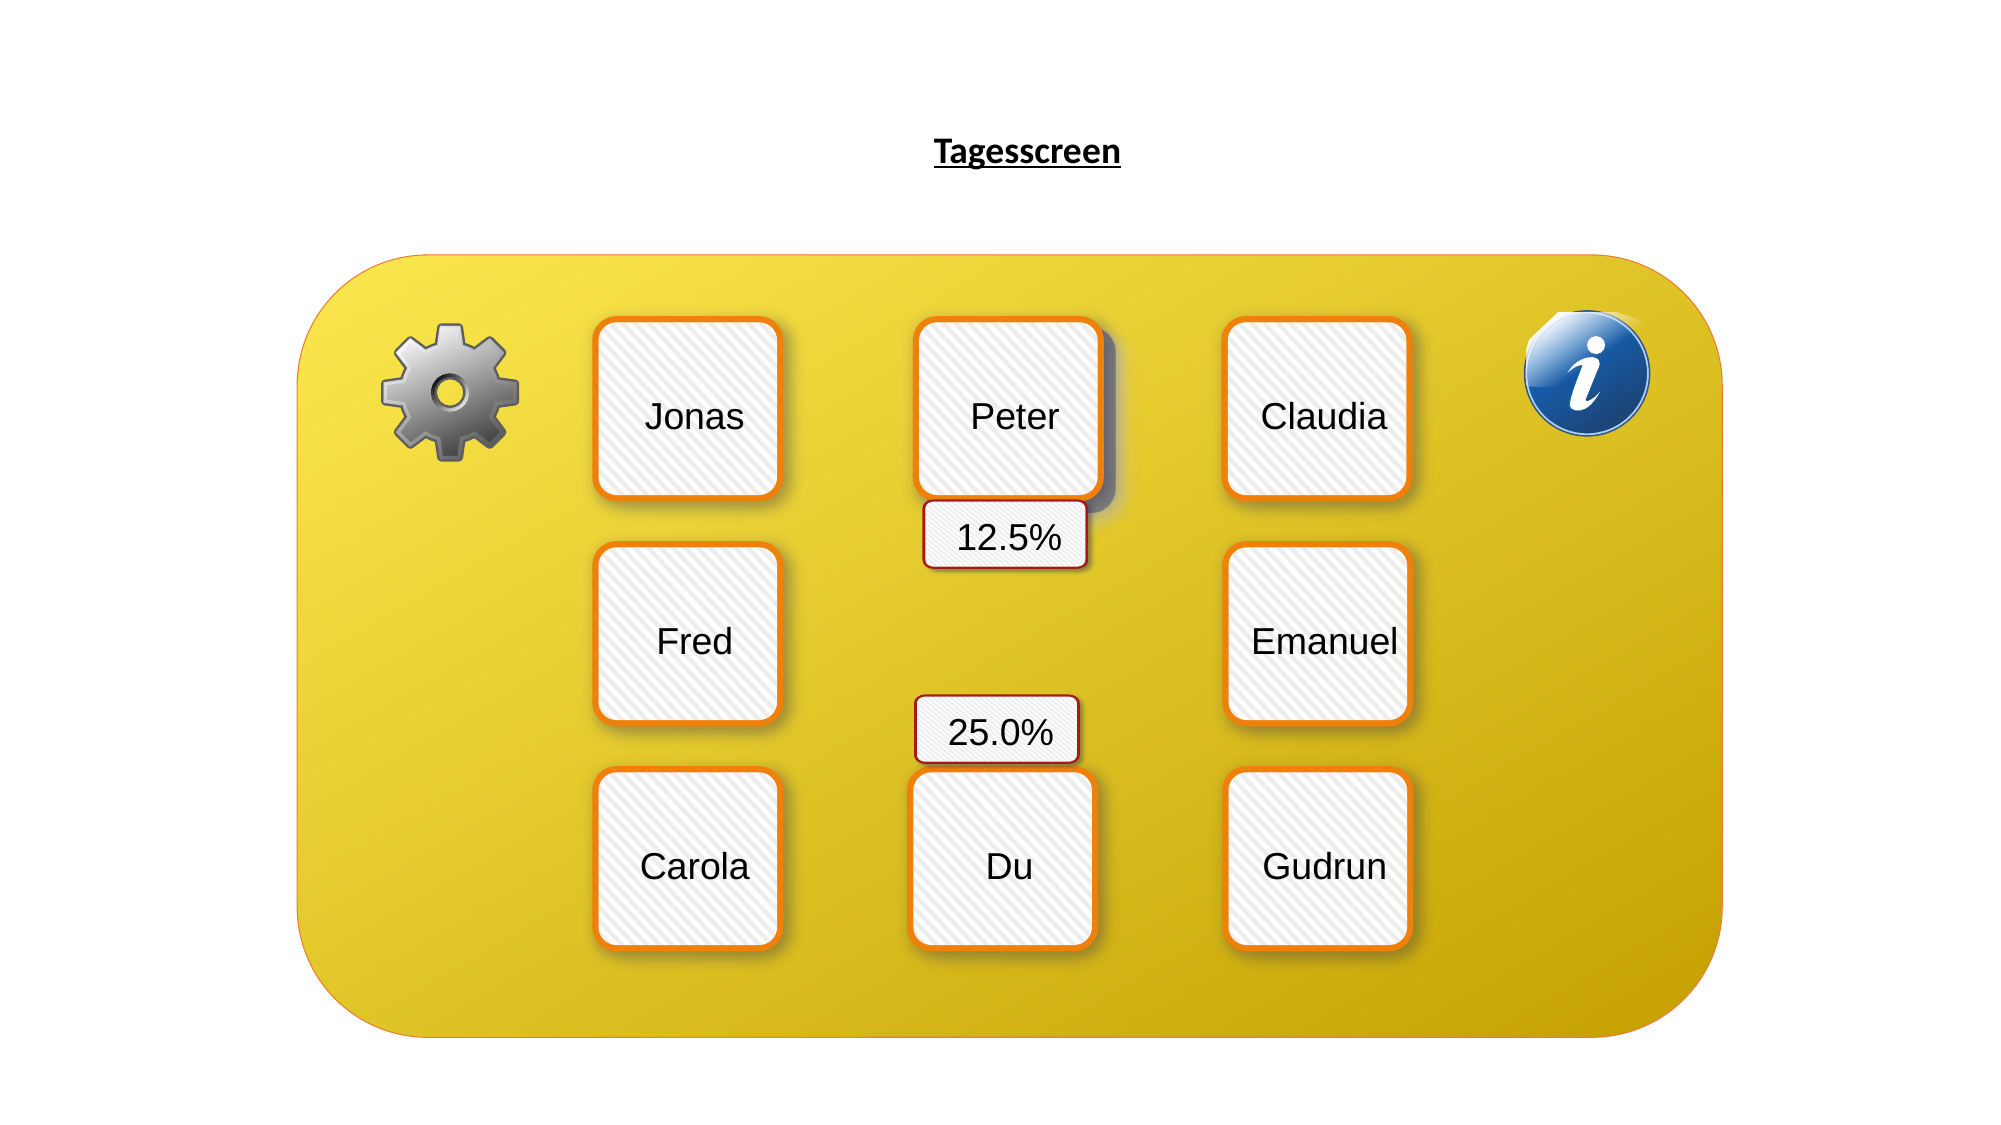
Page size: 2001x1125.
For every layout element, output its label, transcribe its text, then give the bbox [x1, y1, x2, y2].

picture [360, 299, 539, 479]
picture [890, 293, 1141, 580]
picture [570, 293, 820, 991]
picture [1500, 285, 1679, 464]
text_box [297, 254, 1723, 1038]
picture [1199, 293, 1450, 991]
text_box Tagesscreen [795, 118, 1261, 179]
picture [884, 690, 1135, 991]
